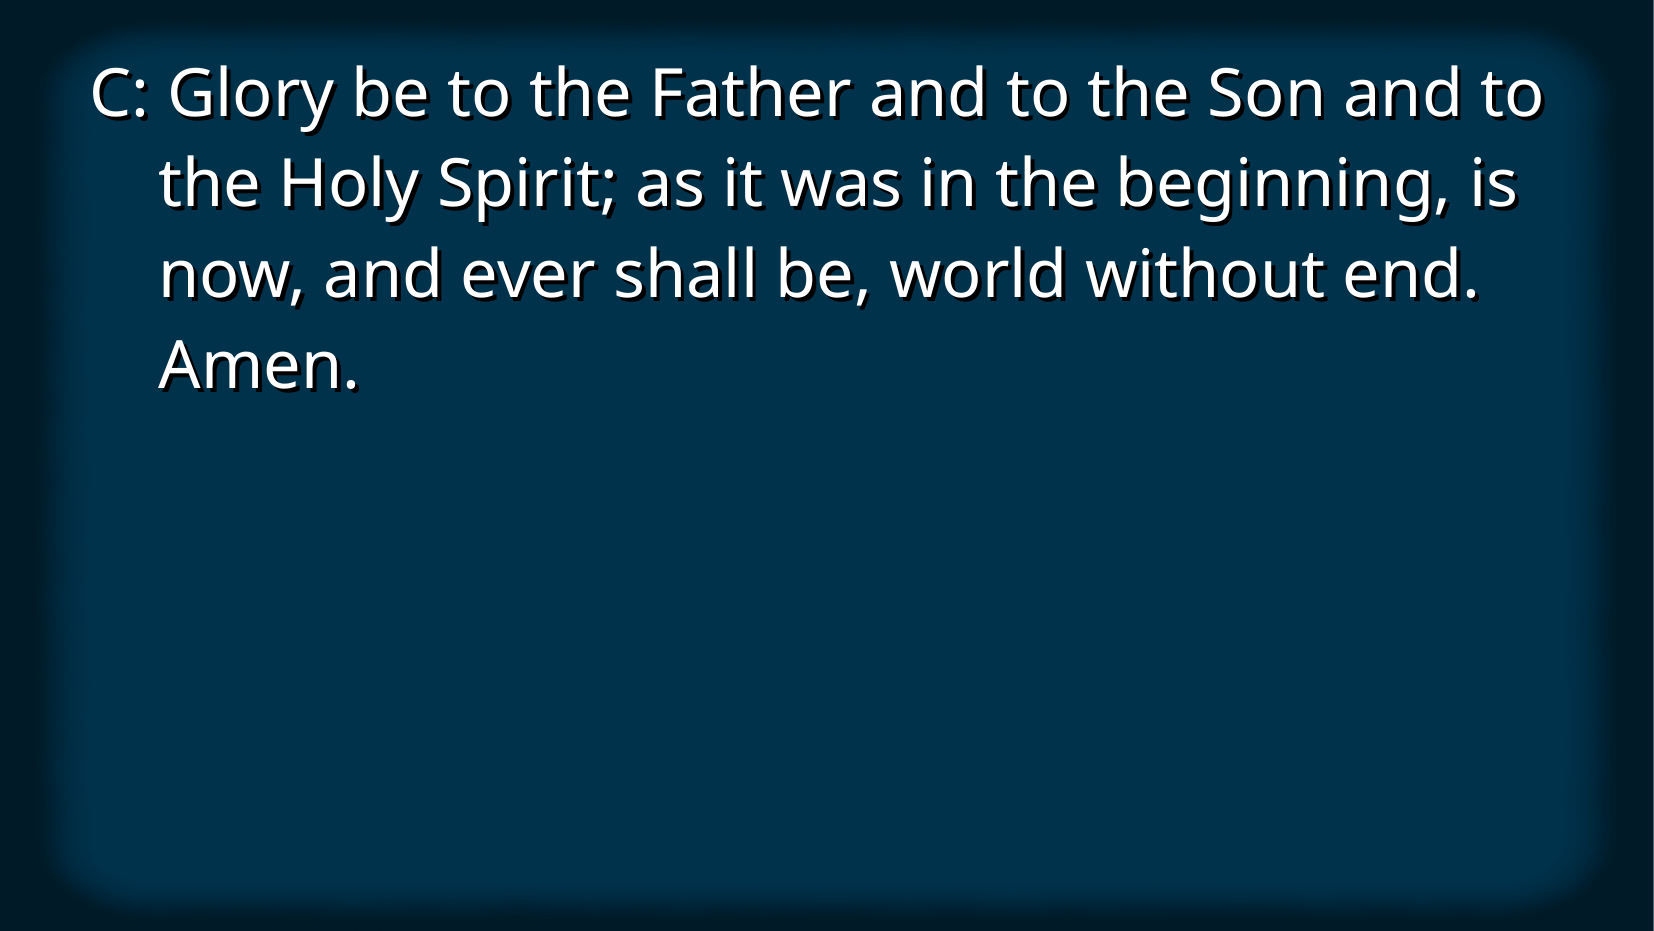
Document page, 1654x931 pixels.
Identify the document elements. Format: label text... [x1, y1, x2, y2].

picture [0, 0, 1654, 931]
text_box C: Glory be to the Father and to the Son and to the Holy Spirit; as it was in the beginning, is now, and ever shall be, world without end. Amen. [75, 37, 1576, 421]
